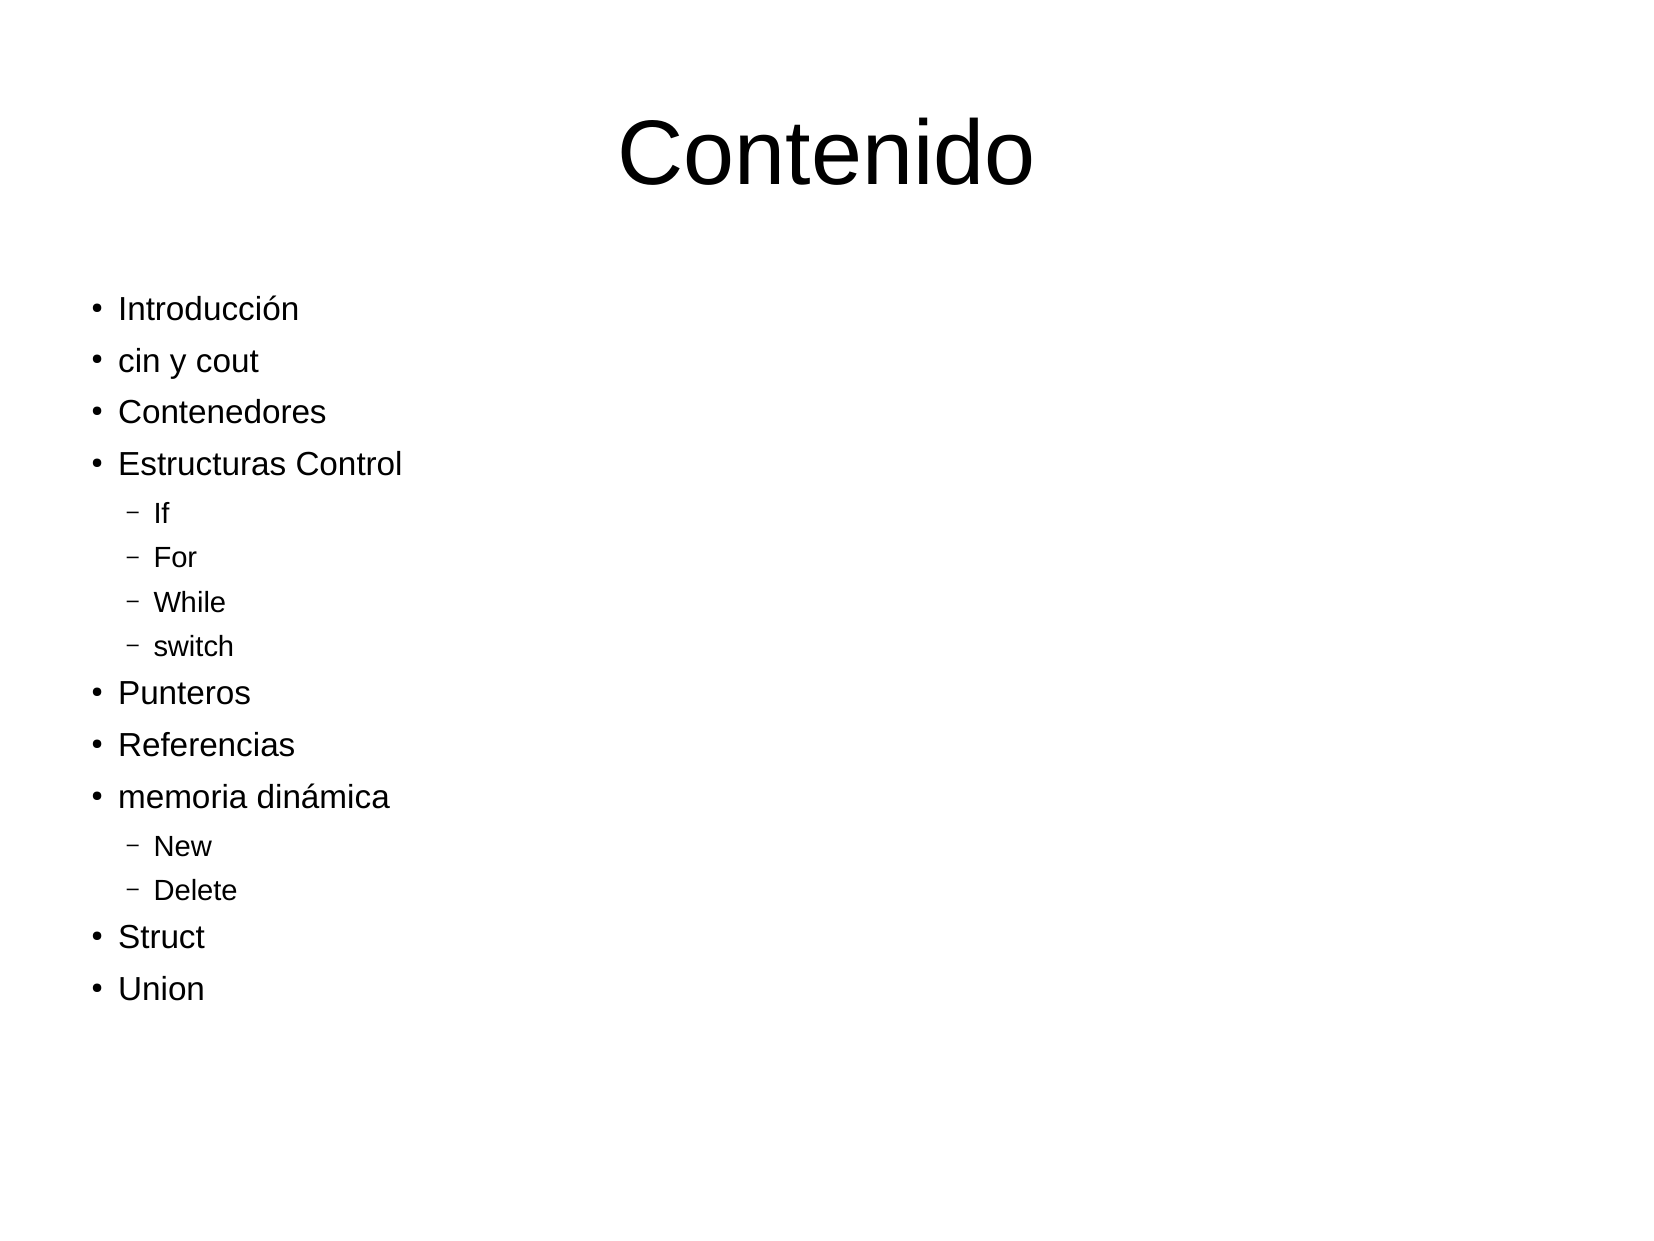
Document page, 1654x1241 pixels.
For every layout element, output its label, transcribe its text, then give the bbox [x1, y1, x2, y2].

title Contenido [82, 49, 1571, 257]
list Introducción cin y cout Contenedores Estructuras Control If For While switch Punteros Referencias memoria dinámica New Delete Struct Union [82, 290, 1571, 1010]
